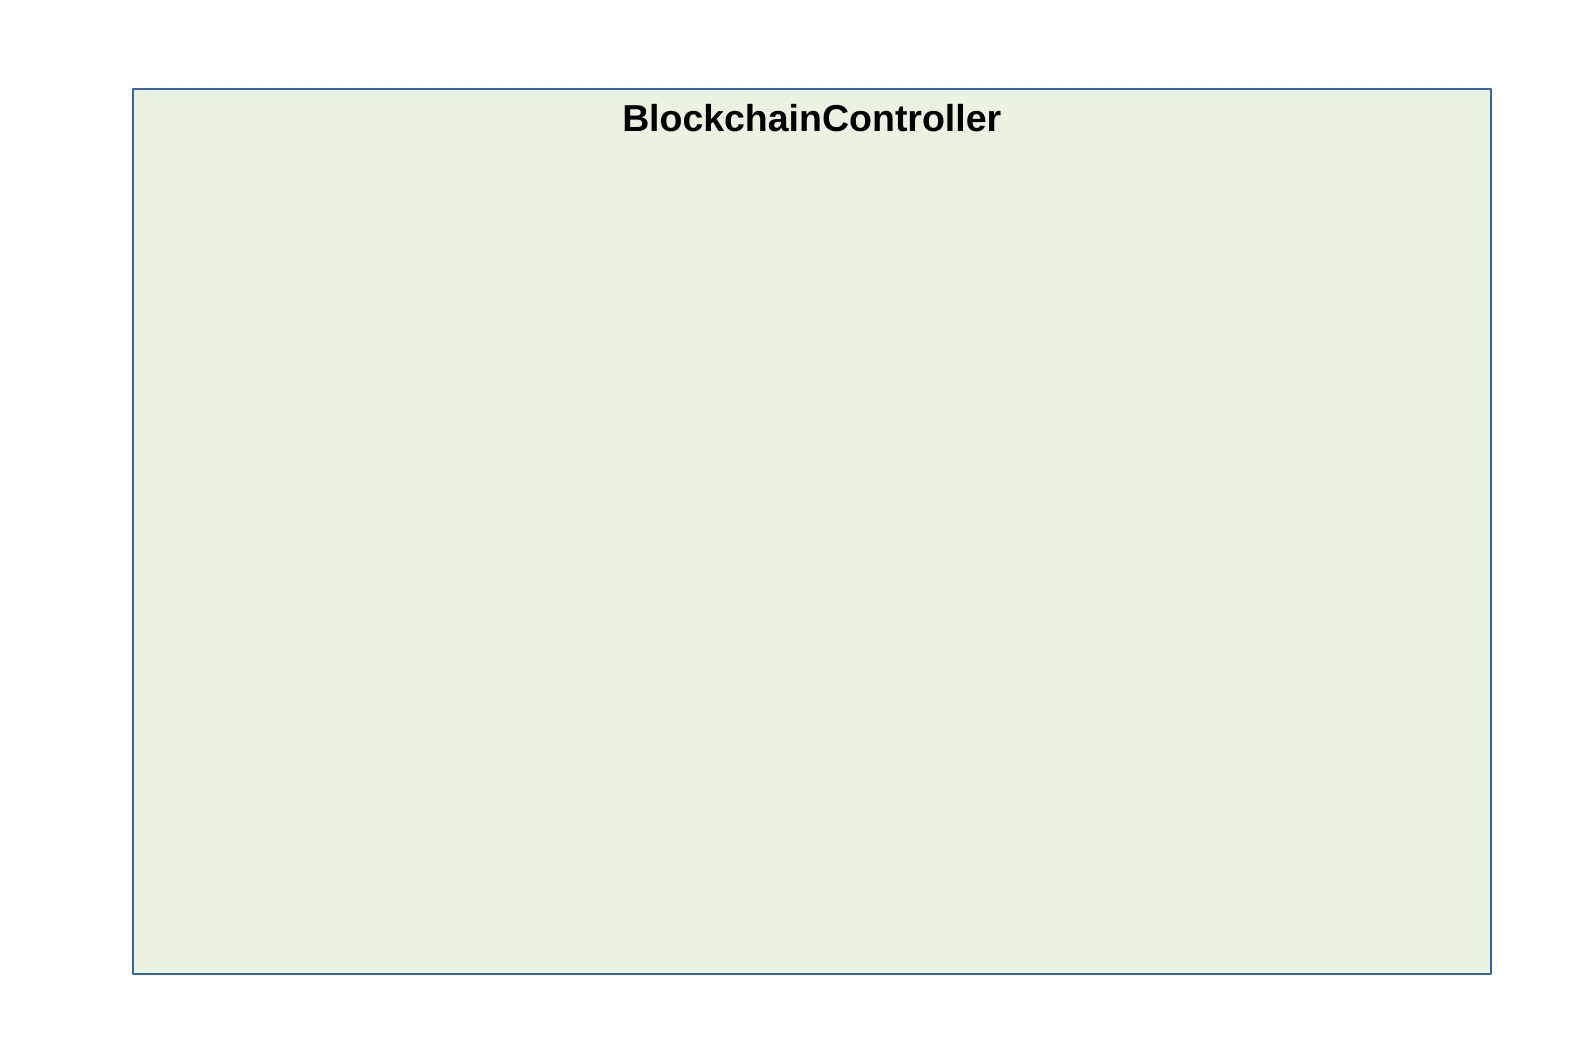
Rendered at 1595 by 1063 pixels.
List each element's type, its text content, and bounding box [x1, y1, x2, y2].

text_box BlockchainController [132, 88, 1492, 975]
